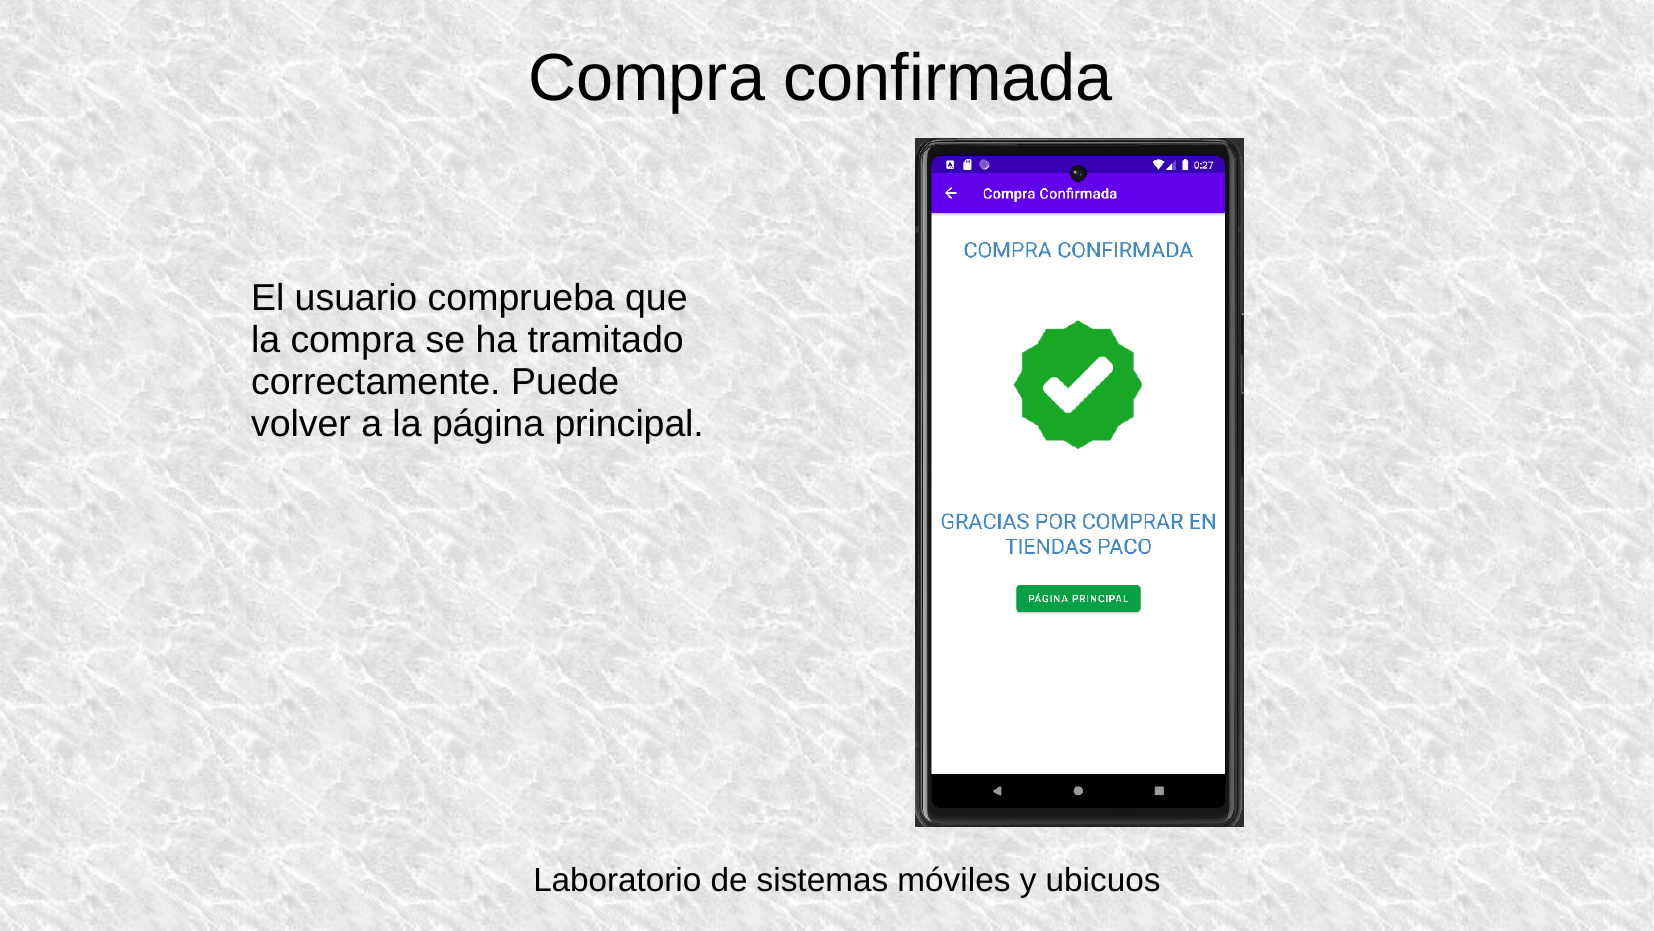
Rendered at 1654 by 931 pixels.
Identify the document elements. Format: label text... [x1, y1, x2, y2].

text_box El usuario comprueba que la compra se ha tramitado correctamente. Puede volver a la página principal. [236, 269, 739, 495]
text_box Laboratorio de sistemas móviles y ubicuos [59, 854, 1565, 931]
picture [0, 0, 1654, 931]
title Compra confirmada [76, 0, 1565, 156]
